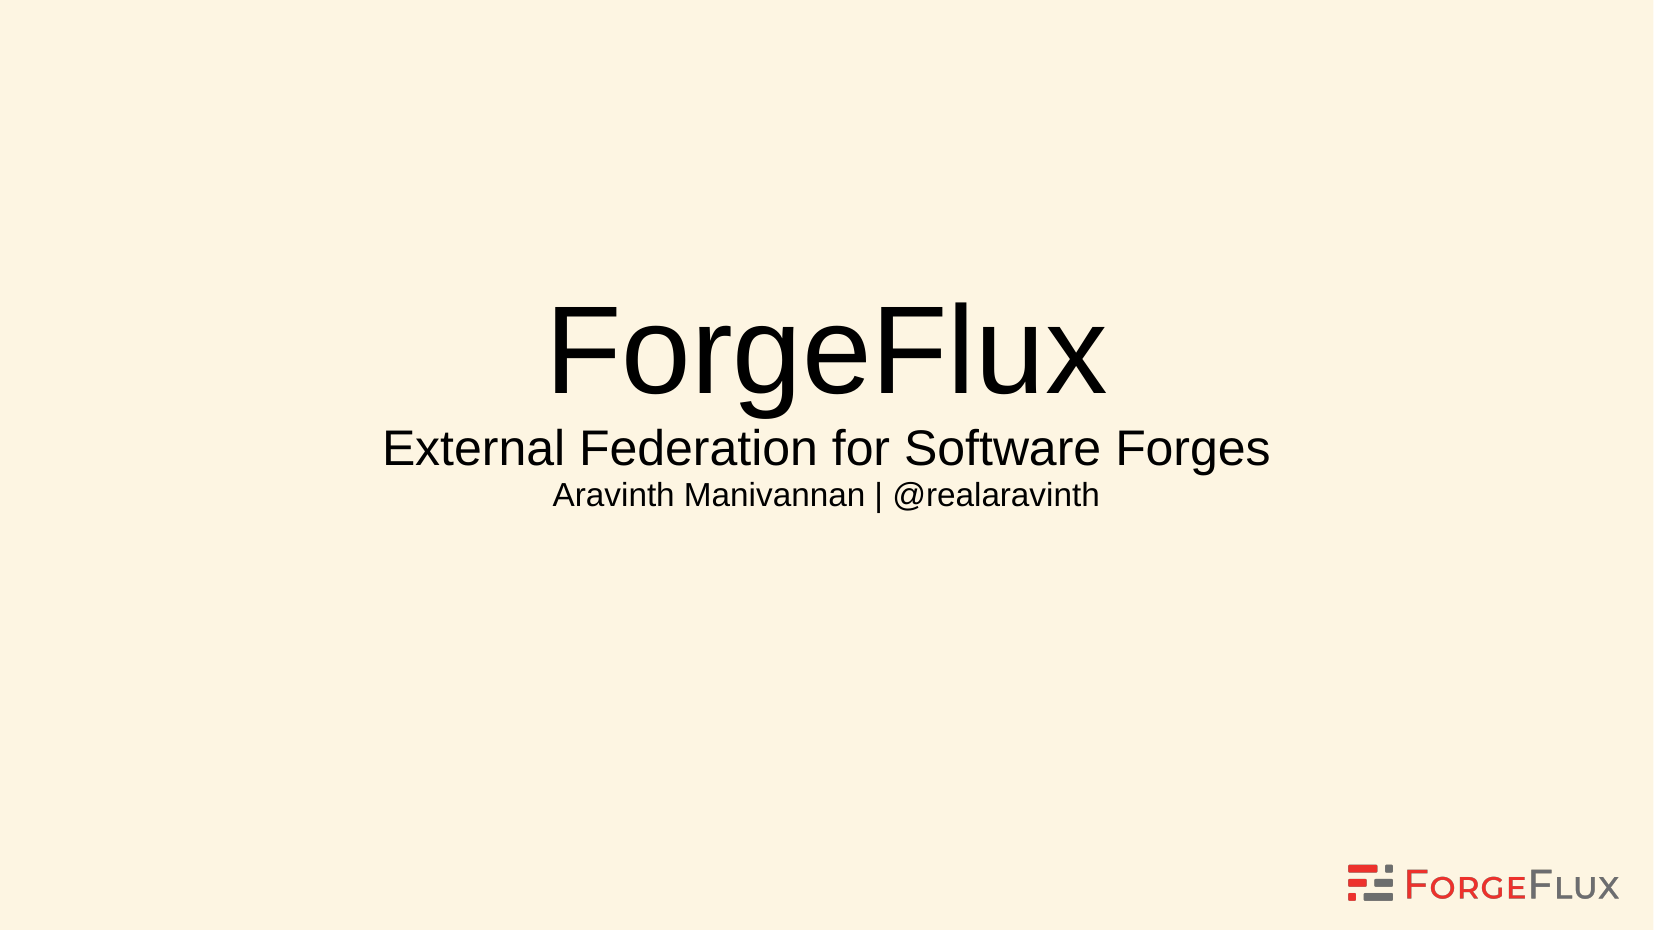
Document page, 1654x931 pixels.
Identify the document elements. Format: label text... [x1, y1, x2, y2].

picture [1317, 824, 1651, 931]
subtitle ForgeFlux External Federation for Software Forges Aravinth Manivannan | @realaravinth [82, 37, 1571, 757]
